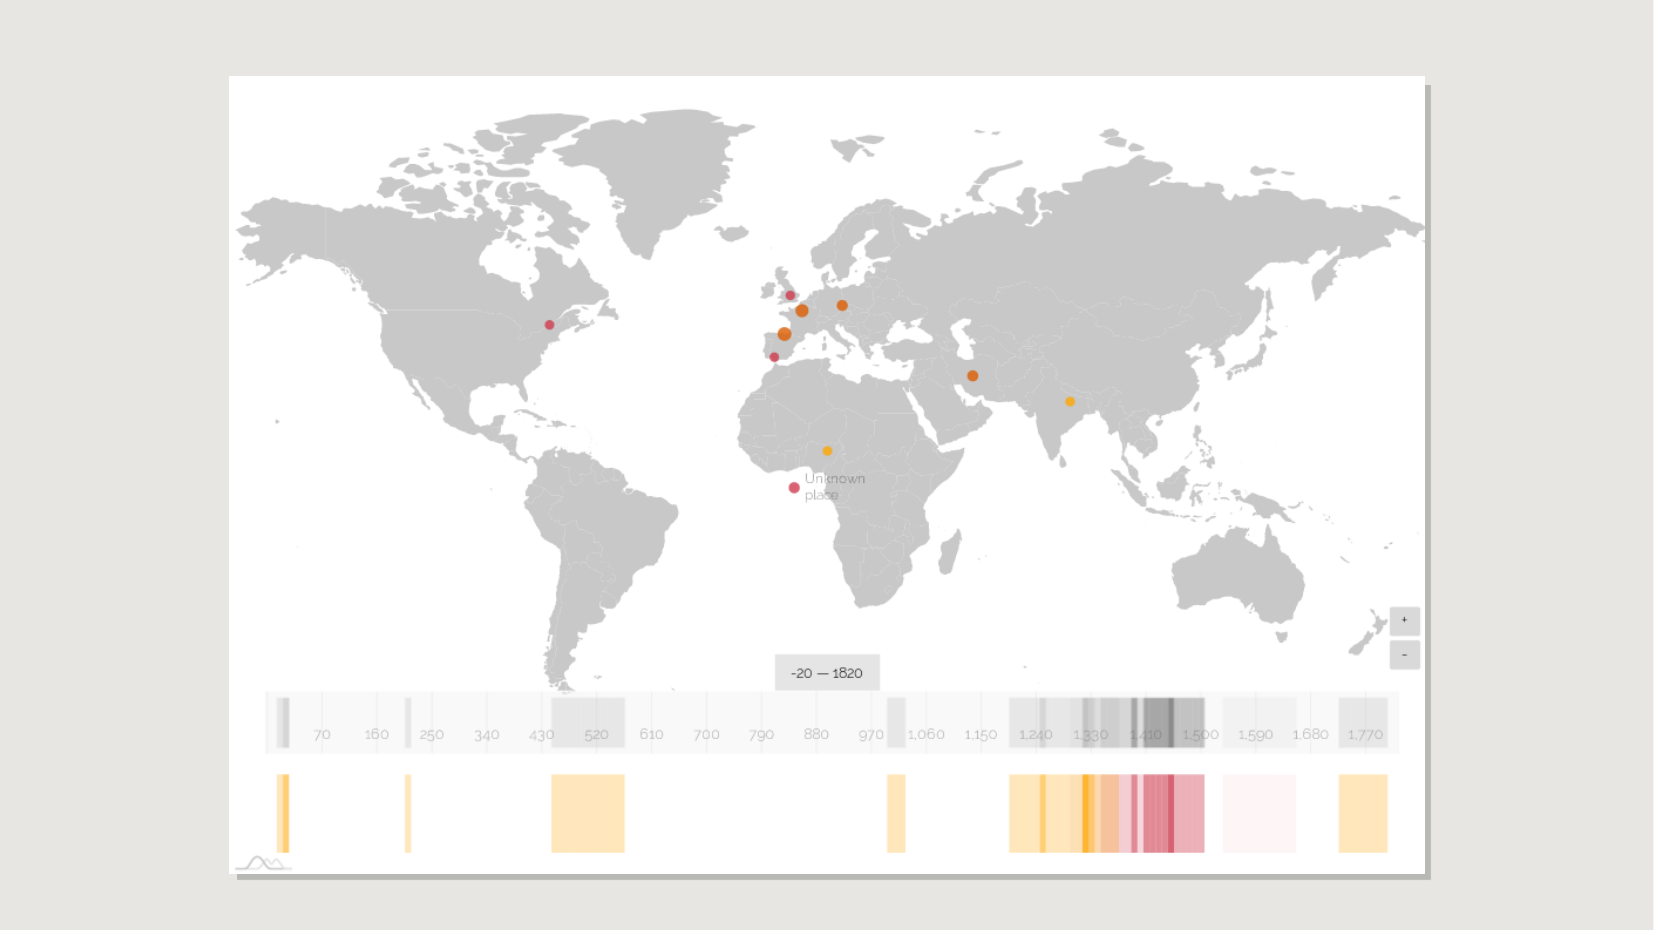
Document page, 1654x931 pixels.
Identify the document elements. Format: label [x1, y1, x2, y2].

picture [229, 76, 1425, 874]
